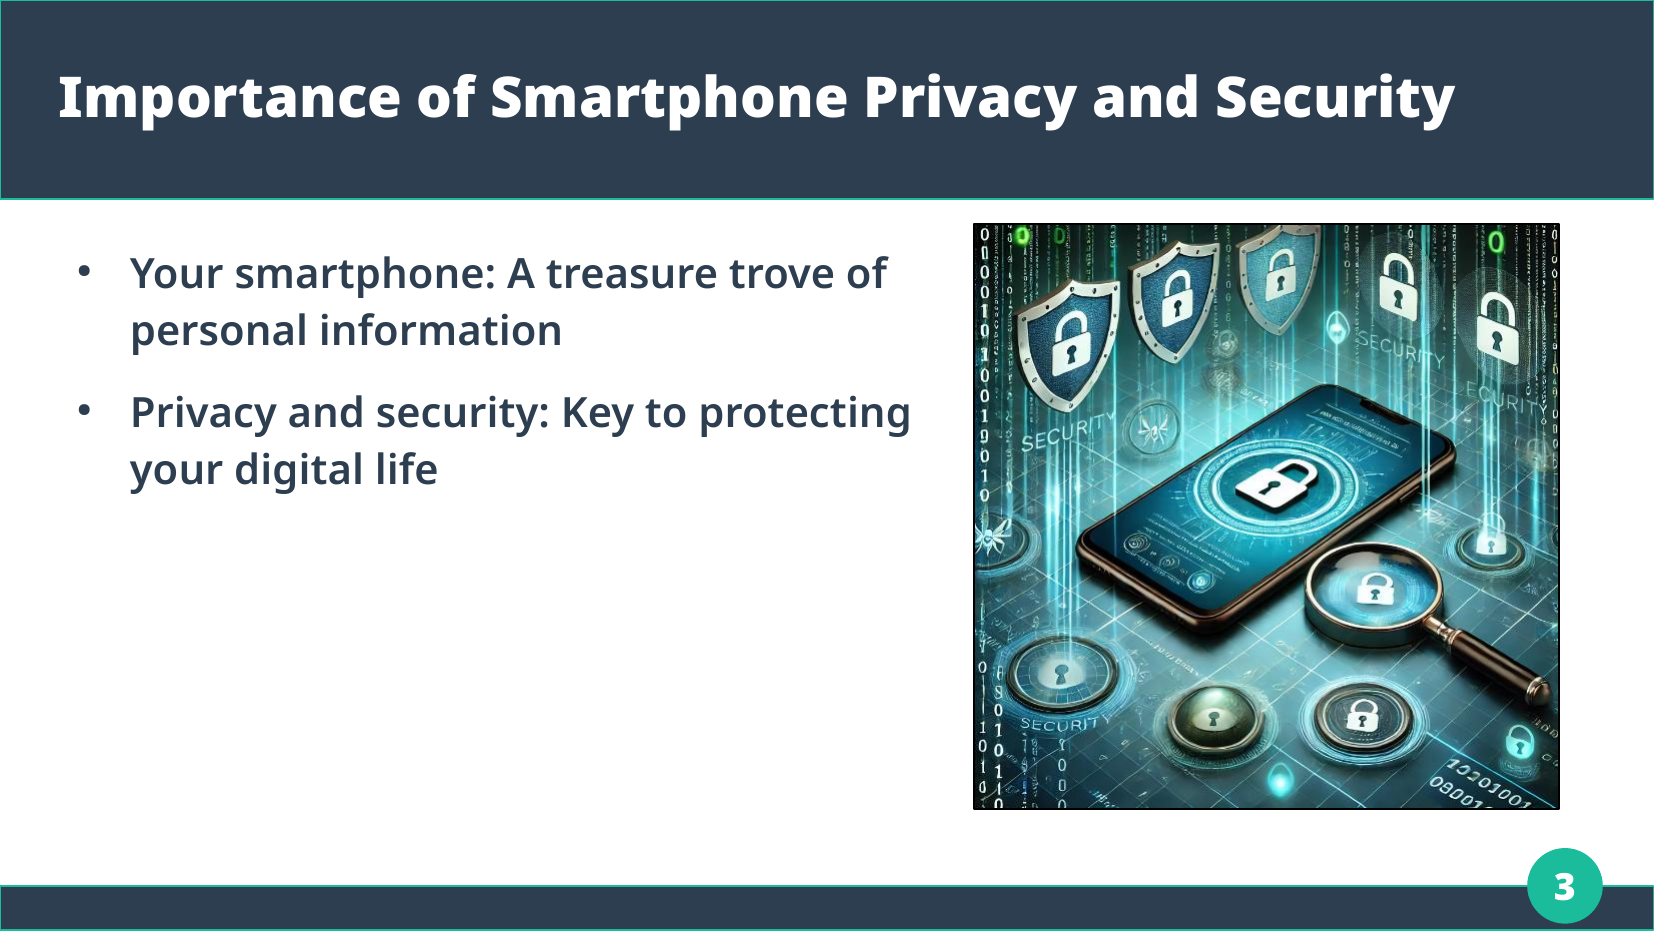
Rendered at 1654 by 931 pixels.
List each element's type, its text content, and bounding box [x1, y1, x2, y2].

list Your smartphone: A treasure trove of personal information Privacy and security: Key to protecting your digital life [59, 243, 938, 864]
picture [975, 225, 1559, 809]
title Importance of Smartphone Privacy and Security [59, 37, 1595, 156]
